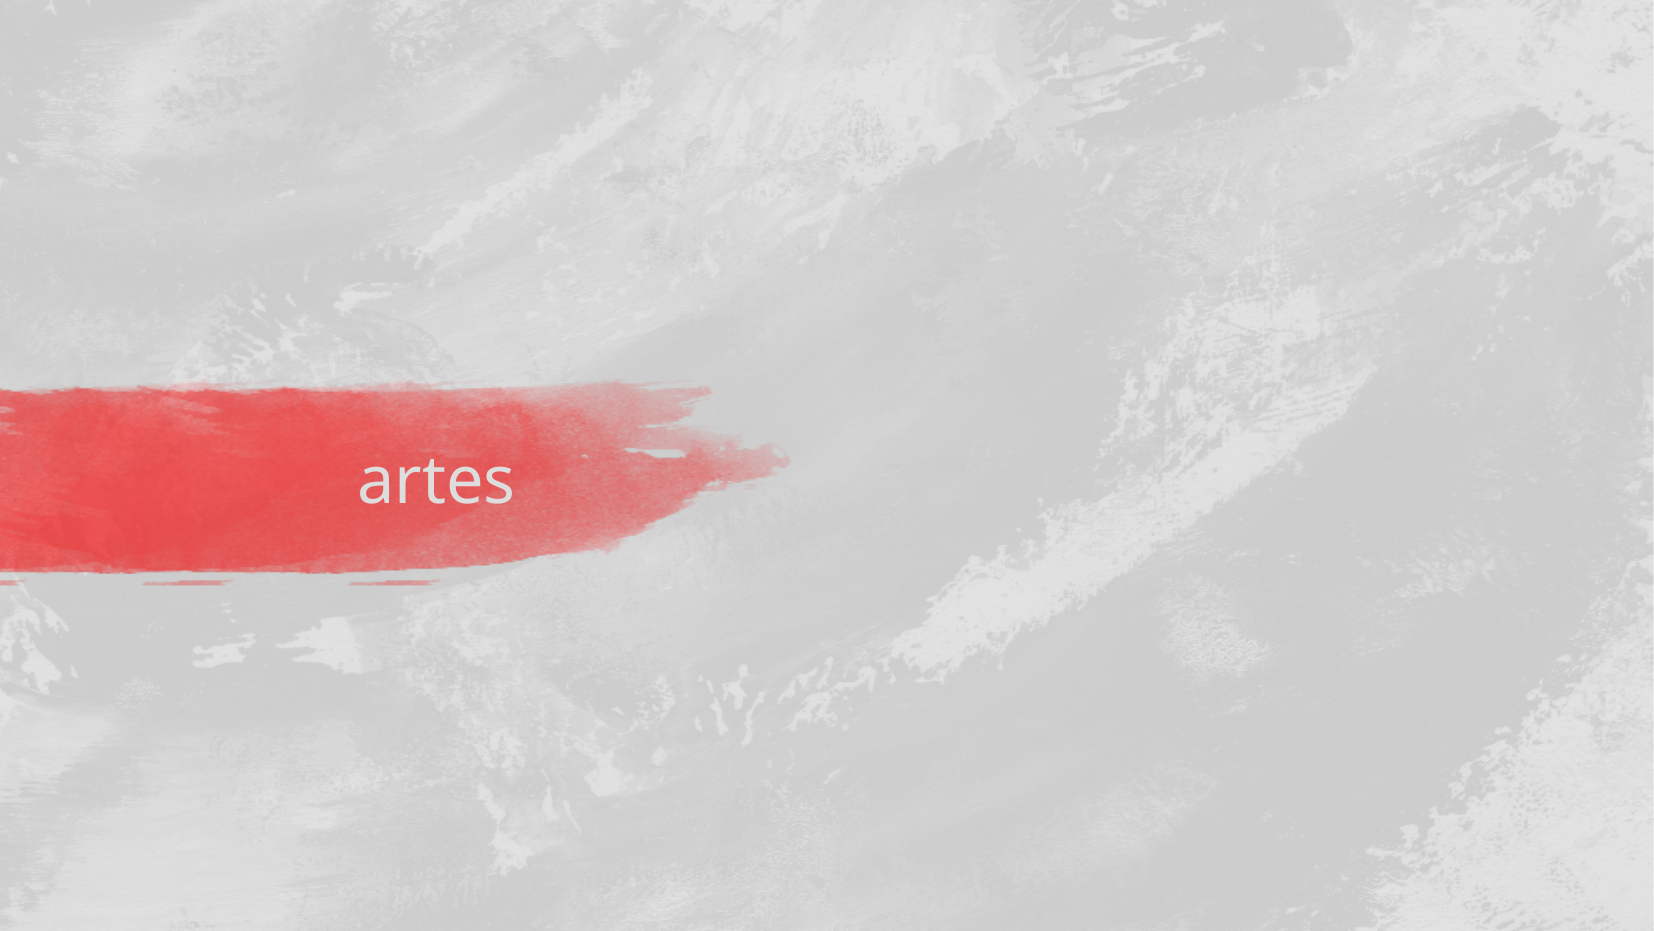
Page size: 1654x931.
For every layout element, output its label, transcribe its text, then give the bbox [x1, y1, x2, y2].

picture [0, 0, 1654, 931]
text_box artes [342, 425, 727, 529]
